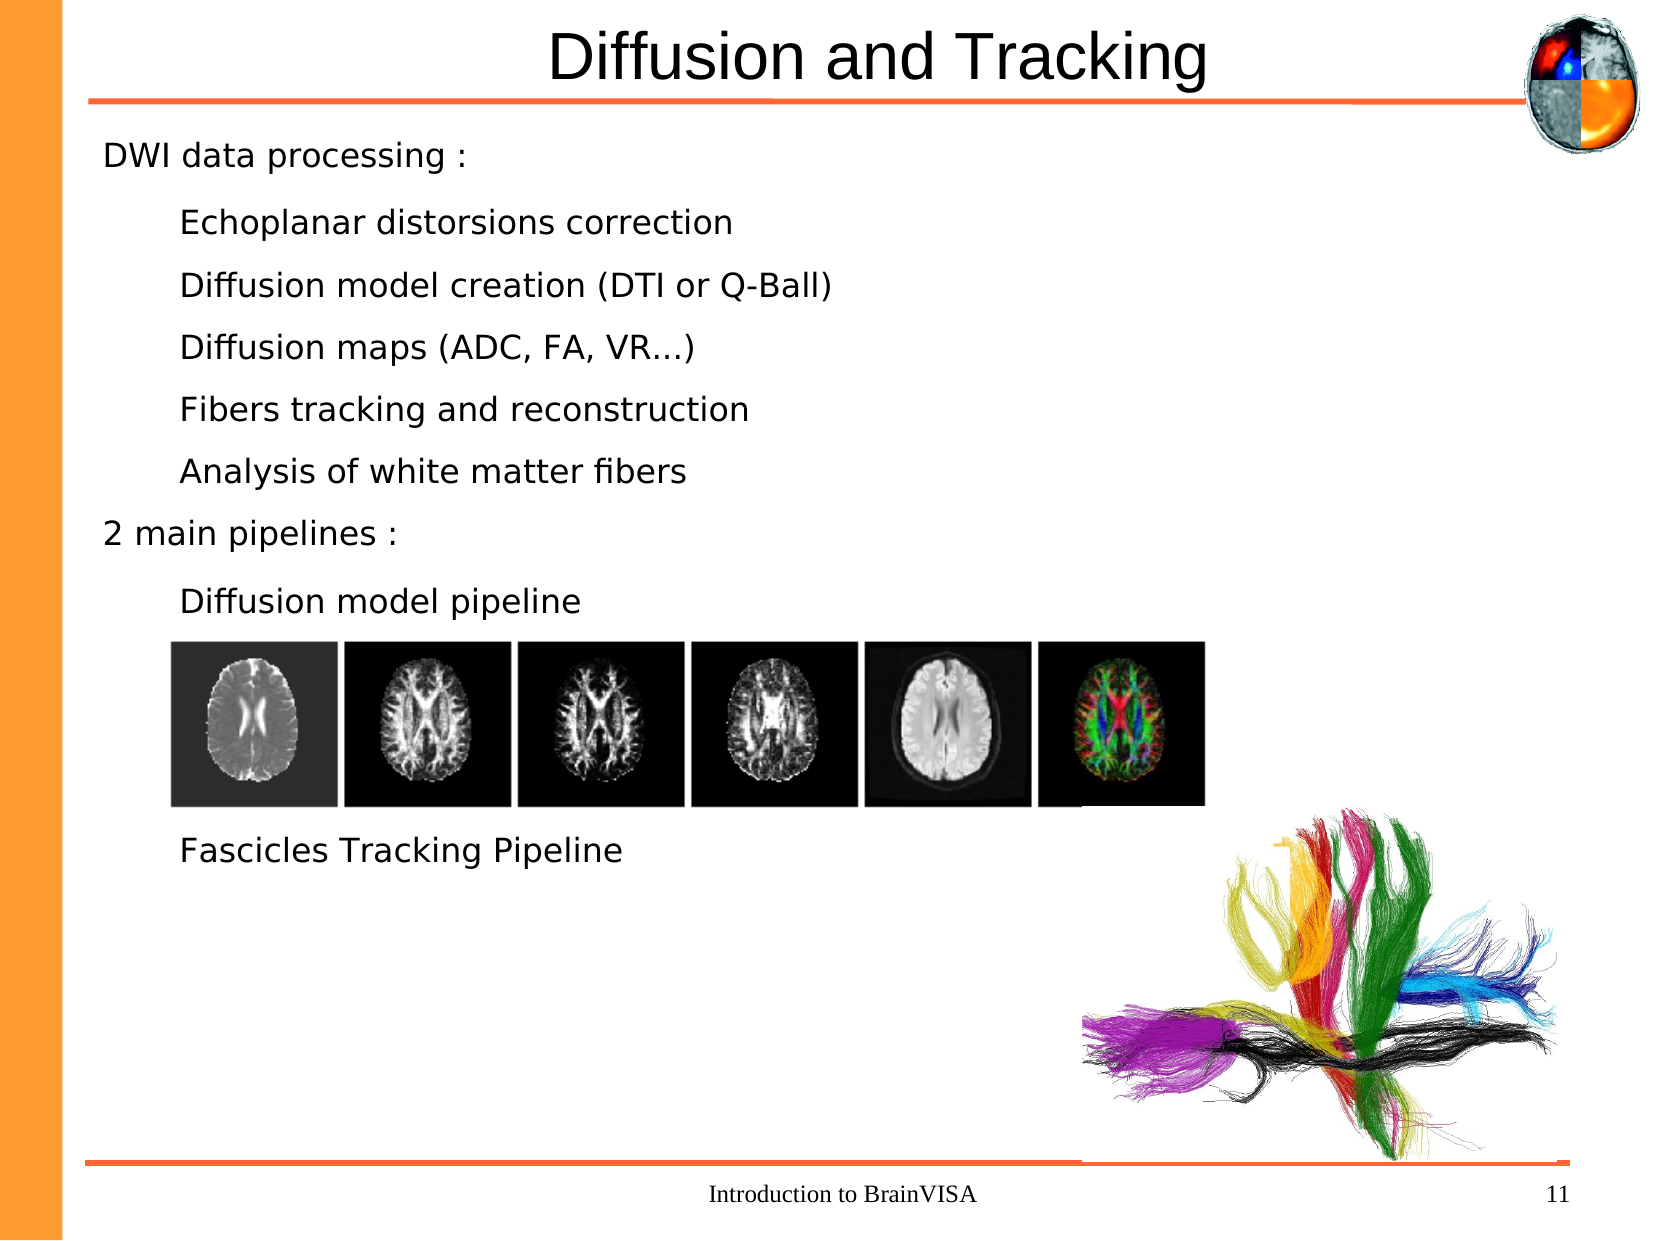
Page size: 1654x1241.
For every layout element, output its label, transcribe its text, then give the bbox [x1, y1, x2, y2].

picture [1523, 13, 1642, 156]
picture [163, 632, 1557, 1162]
title Diffusion and Tracking [89, 15, 1598, 98]
list DWI data processing : Echoplanar distorsions correction Diffusion model creation (DTI or Q-Ball) Diffusion maps (ADC, FA, VR...) Fibers tracking and reconstruction Analysis of white matter fibers 2 main pipelines : Diffusion model pipeline Fascicles Tracking Pipeline [84, 136, 1571, 1108]
